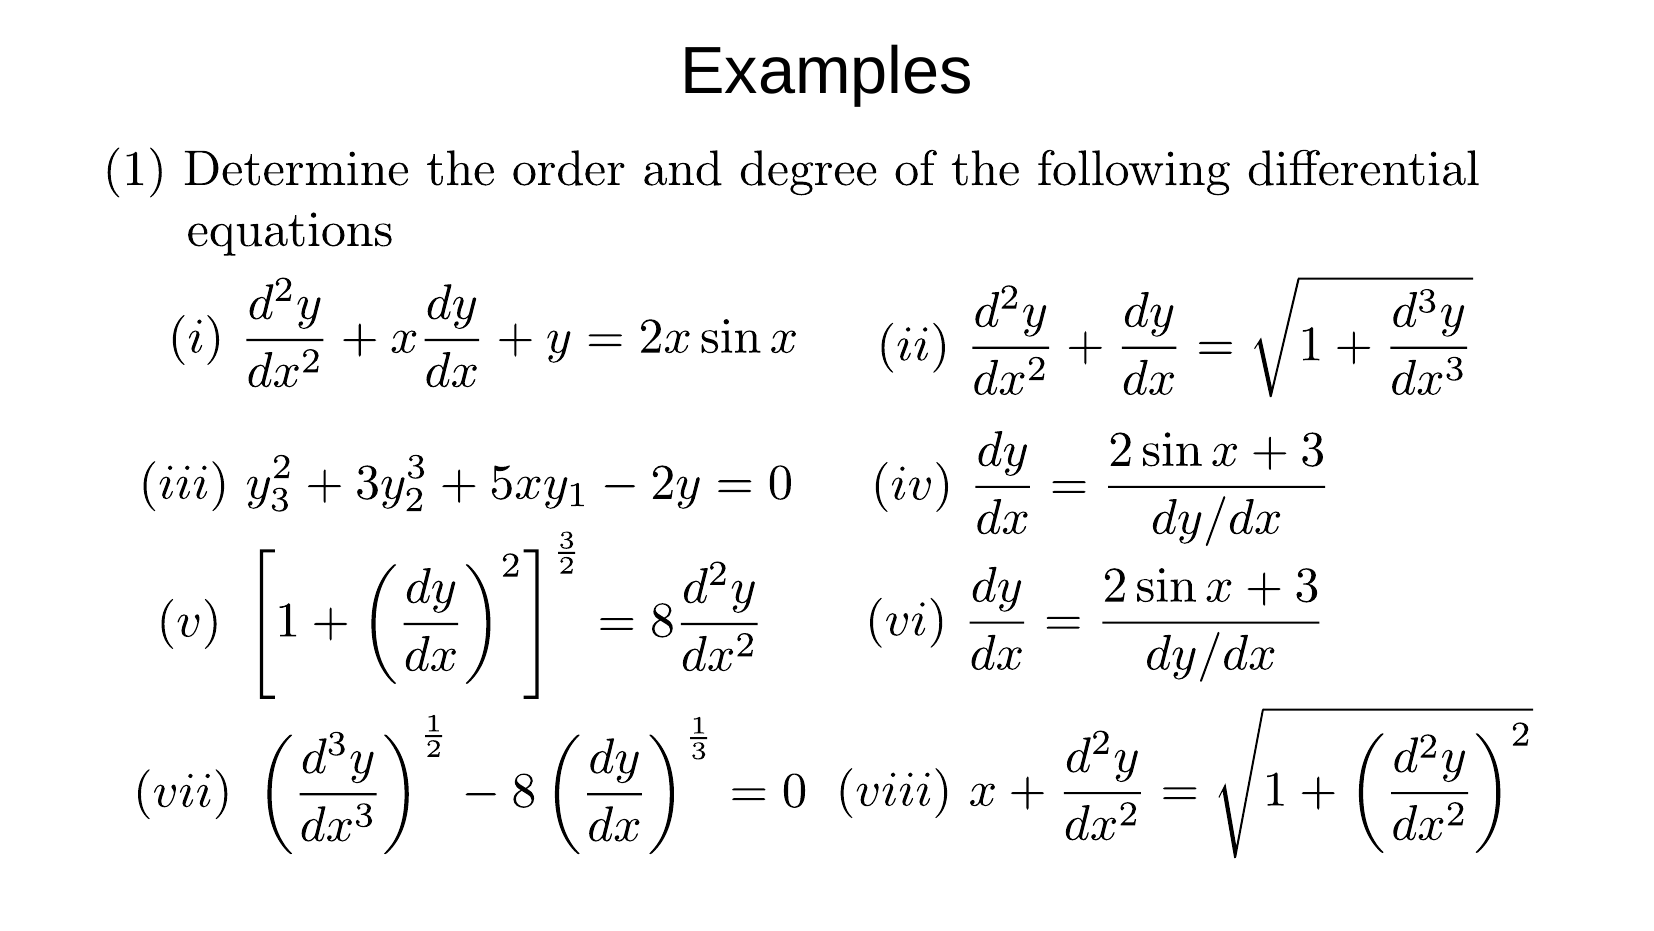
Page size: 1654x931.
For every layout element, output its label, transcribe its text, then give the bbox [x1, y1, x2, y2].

text_box [135, 714, 806, 855]
subtitle [47, 141, 1619, 875]
text_box [838, 708, 1534, 859]
text_box [105, 147, 1479, 198]
text_box [873, 431, 1326, 547]
text_box [170, 277, 796, 388]
text_box [879, 277, 1474, 398]
title Examples [82, 23, 1571, 119]
text_box [159, 531, 758, 699]
text_box [188, 212, 392, 256]
text_box [867, 566, 1320, 682]
text_box [141, 454, 791, 512]
